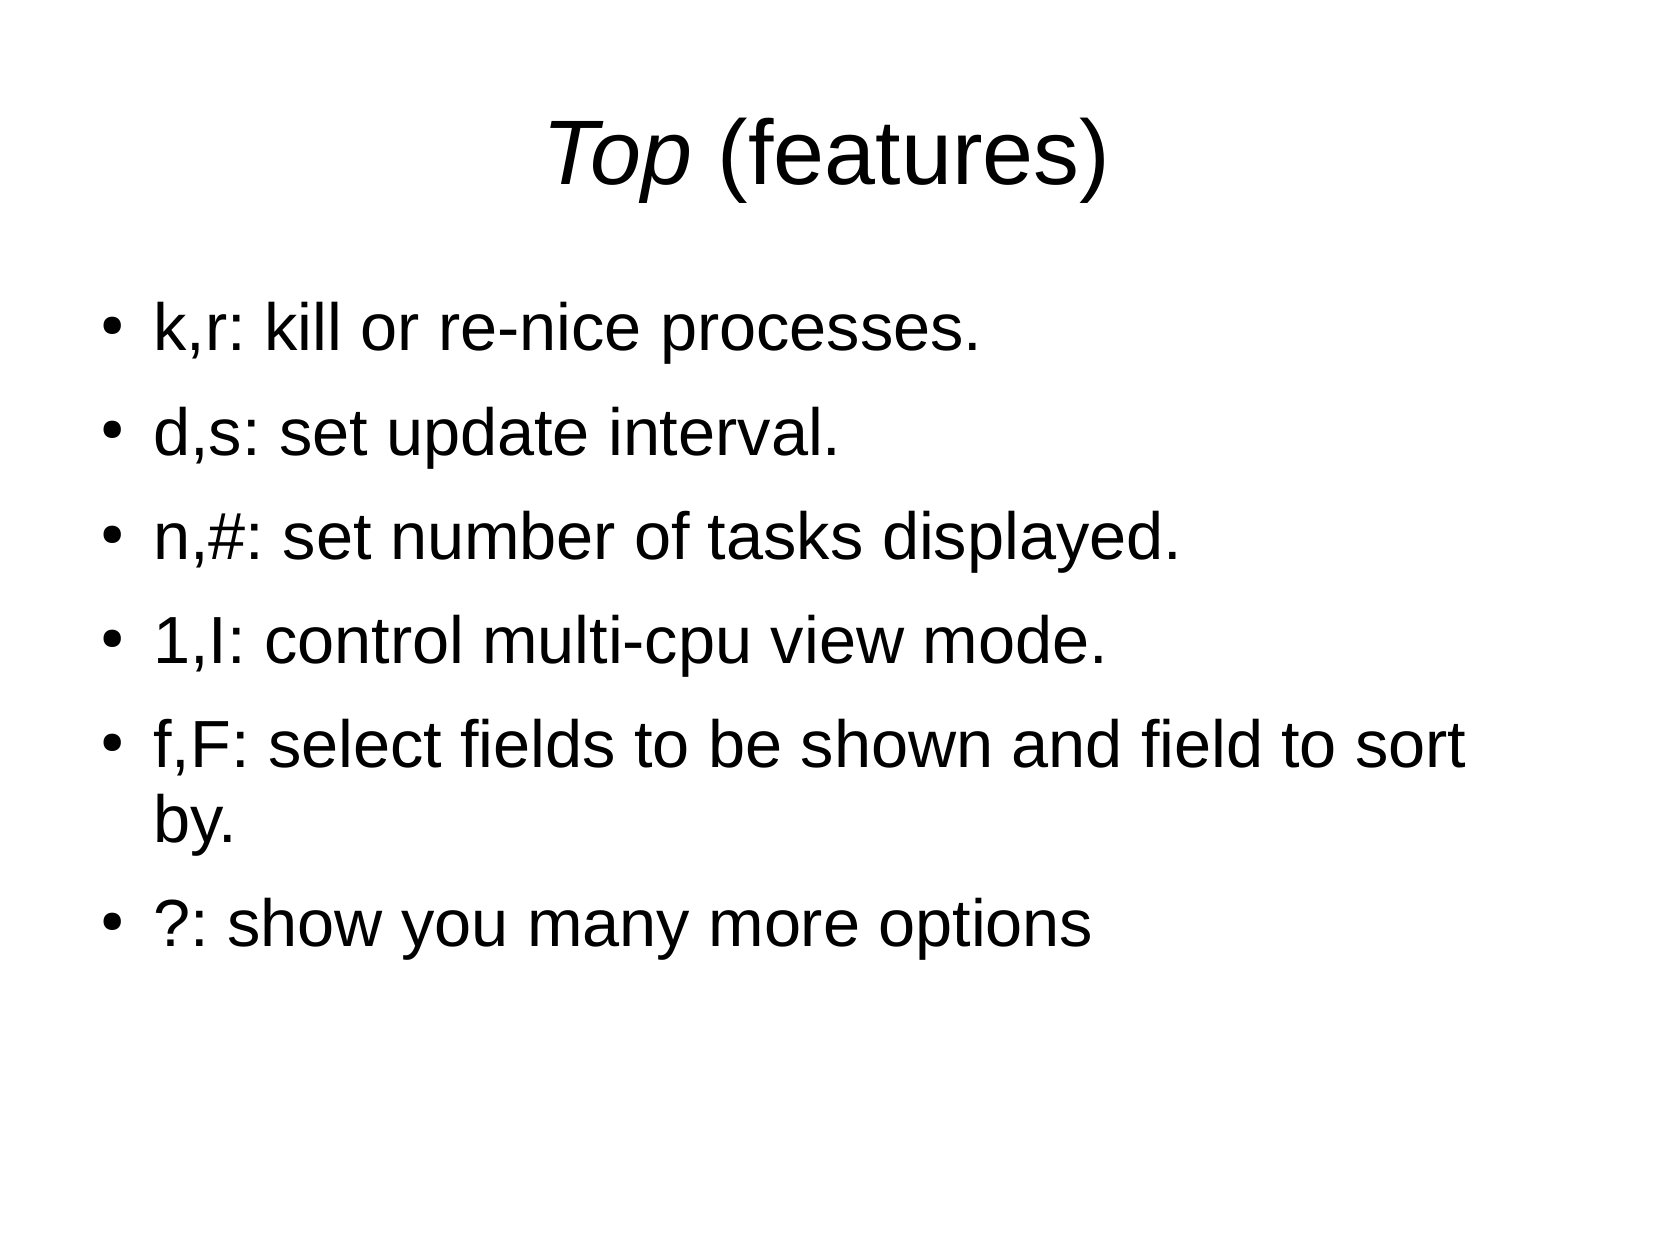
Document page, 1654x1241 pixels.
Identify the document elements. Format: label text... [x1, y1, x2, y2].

title Top (features) [82, 49, 1571, 257]
list k,r: kill or re-nice processes. d,s: set update interval. n,#: set number of tasks displayed. 1,I: control multi-cpu view mode. f,F: select fields to be shown and field to sort by. ?: show you many more options [82, 290, 1538, 1010]
